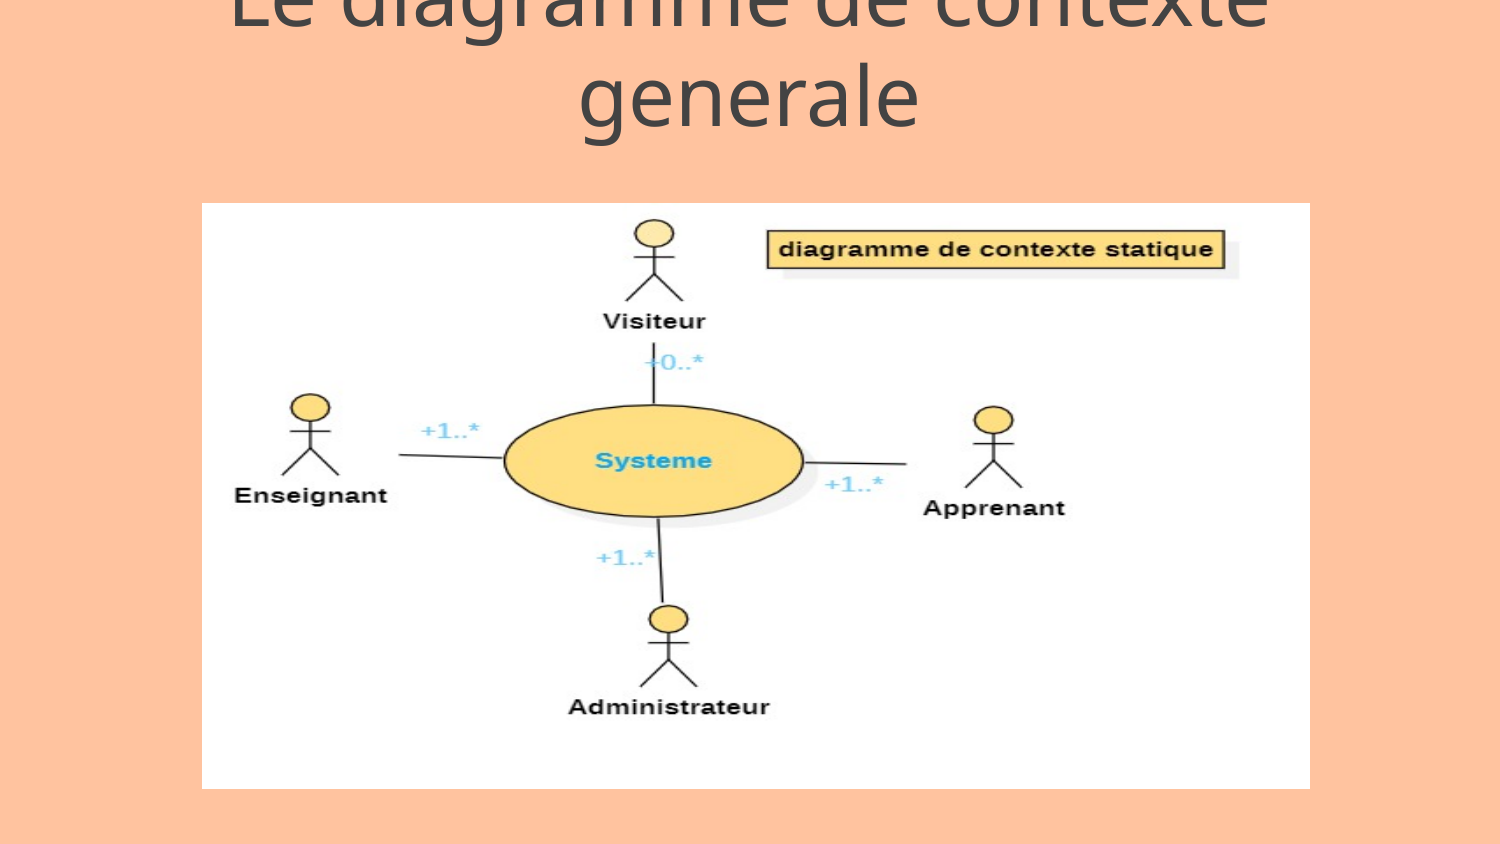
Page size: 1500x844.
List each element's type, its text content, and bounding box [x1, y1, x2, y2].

picture [202, 203, 1310, 789]
title Le diagramme de contexte generale [115, 56, 1385, 144]
